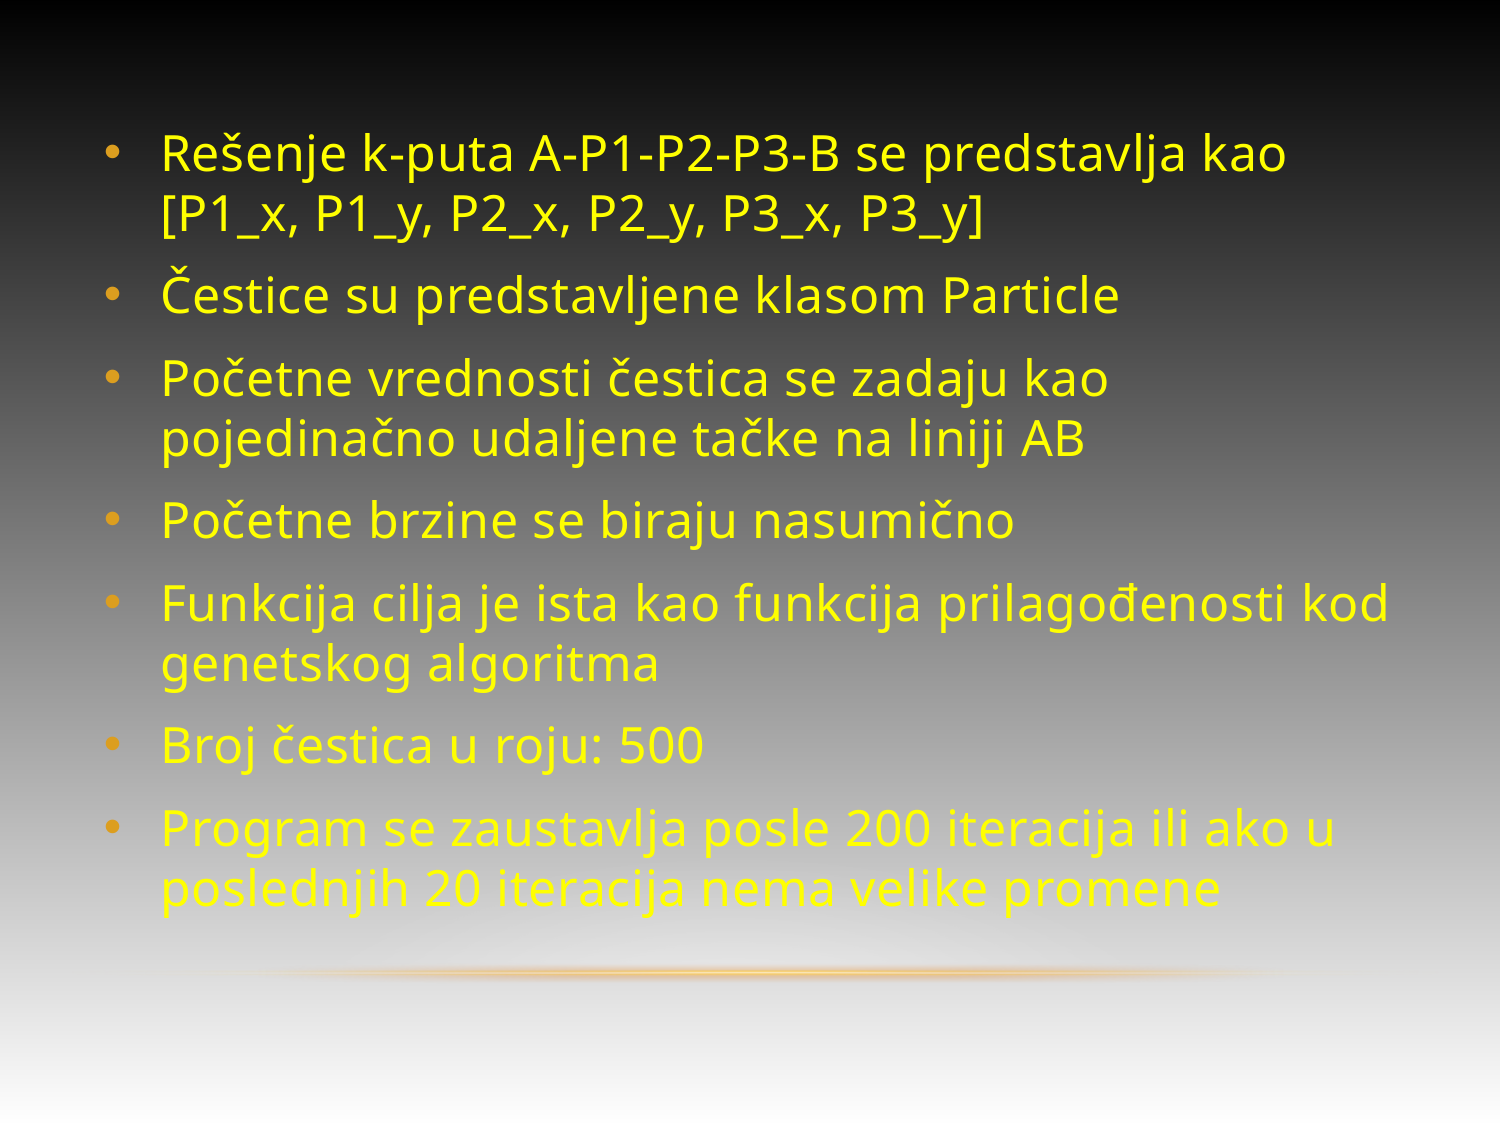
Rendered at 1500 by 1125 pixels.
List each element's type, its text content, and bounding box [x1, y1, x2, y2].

picture [0, 0, 1500, 1125]
text_box Rešenje k-puta A-P1-P2-P3-B se predstavlja kao [P1_x, P1_y, P2_x, P2_y, P3_x, P3_y] Čestice su predstavljene klasom Particle Početne vrednosti čestica se zadaju kao pojedinačno udaljene tačke na liniji AB Početne brzine se biraju nasumično Funkcija cilja je ista kao funkcija prilagođenosti kod genetskog algoritma Broj čestica u roju: 500 Program se zaustavlja posle 200 iteracija ili ako u poslednjih 20 iteracija nema velike promene [88, 113, 1412, 1106]
